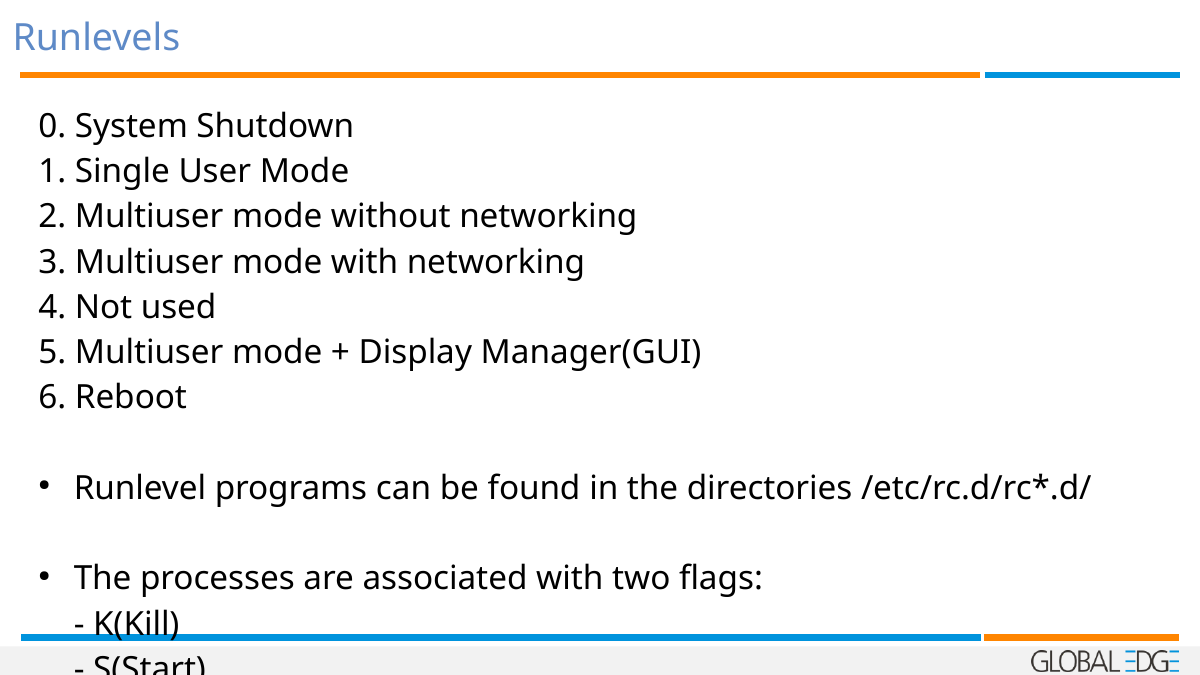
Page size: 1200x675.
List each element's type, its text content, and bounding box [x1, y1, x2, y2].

text_box 0. System Shutdown 1. Single User Mode 2. Multiuser mode without networking 3. Multiuser mode with networking 4. Not used 5. Multiuser mode + Display Manager(GUI) 6. Reboot Runlevel programs can be found in the directories /etc/rc.d/rc*.d/ The processes are associated with two flags: - K(Kill) - S(Start) [23, 94, 1182, 675]
title Runlevels [12, 9, 1088, 63]
